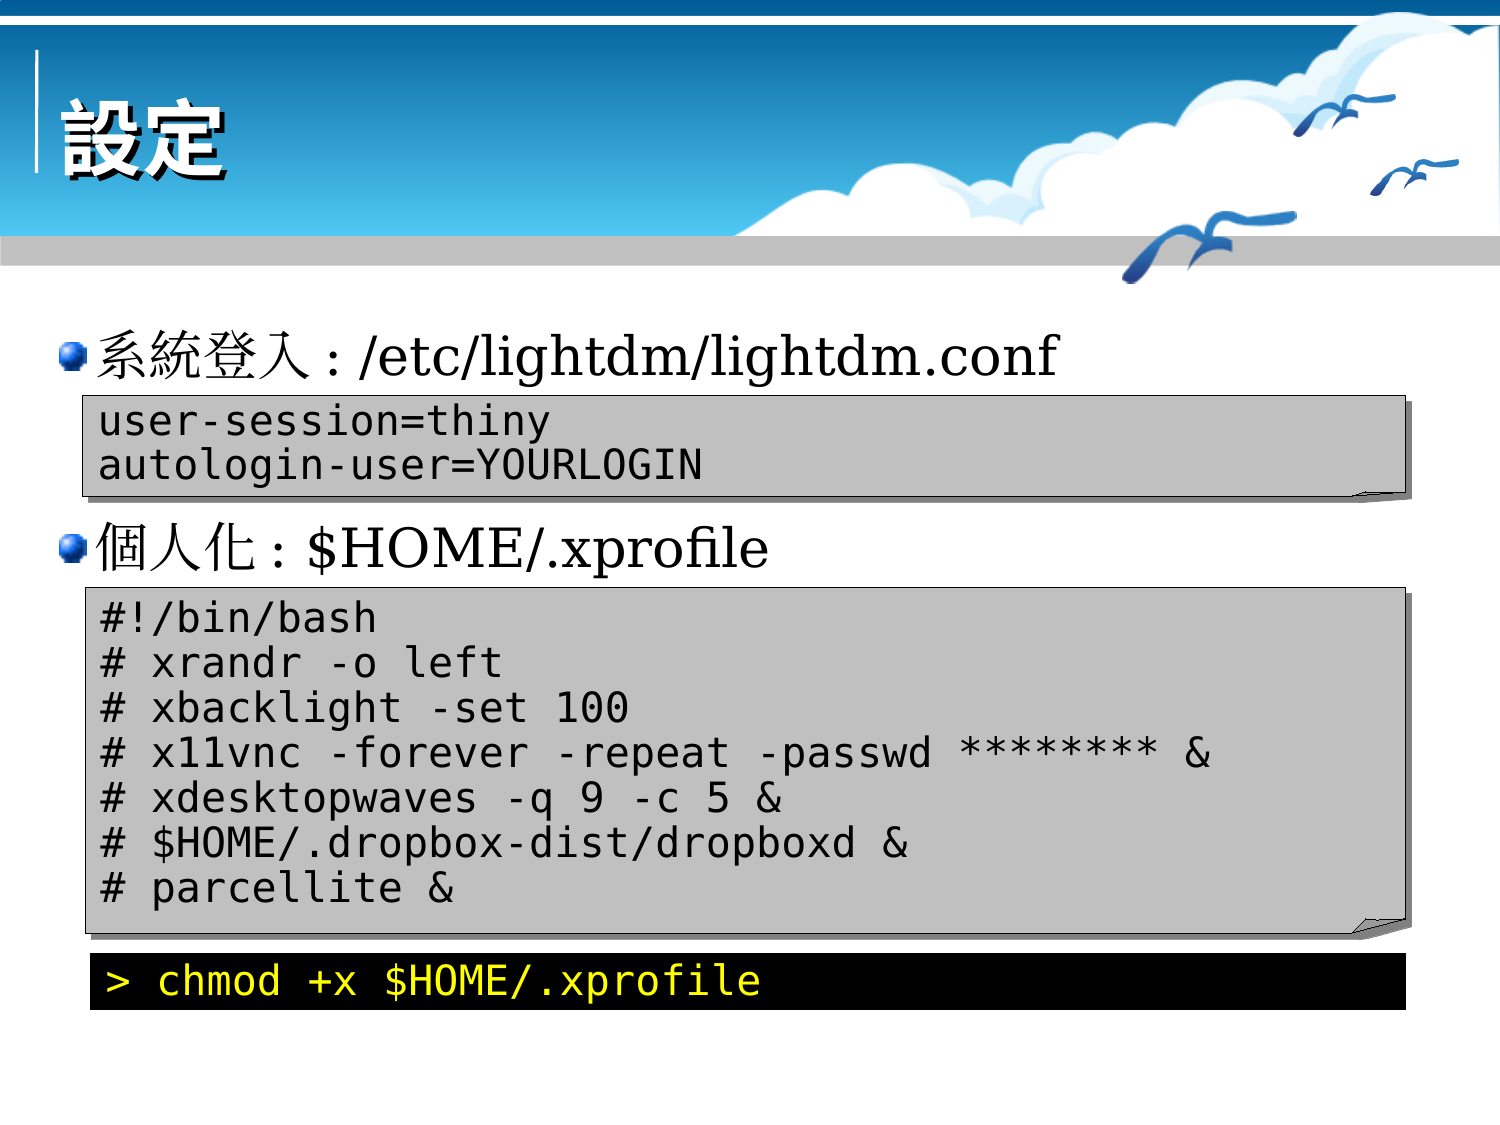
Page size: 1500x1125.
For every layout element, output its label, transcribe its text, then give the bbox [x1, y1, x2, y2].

text_box > chmod +x $HOME/.xprofile [90, 953, 1406, 1010]
title 設定 [59, 86, 1465, 186]
list 系統登入: /etc/lightdm/lightdm.conf 個人化: $HOME/.xprofile [59, 324, 1447, 1105]
picture [730, 12, 1500, 284]
